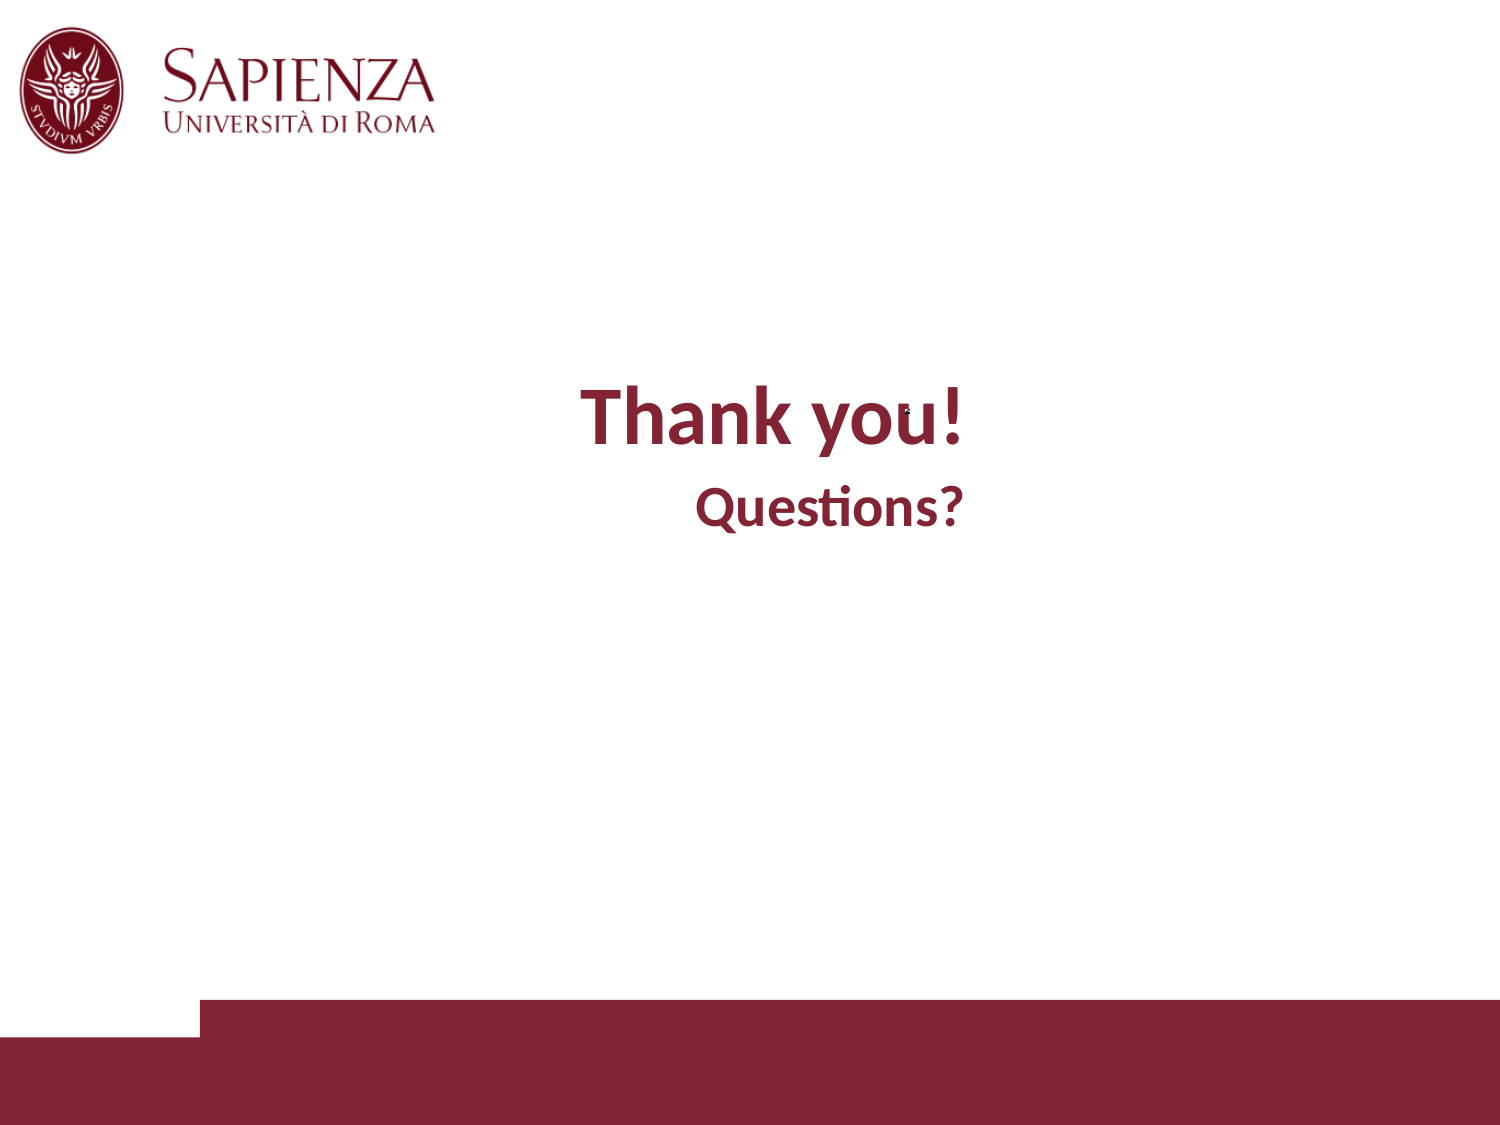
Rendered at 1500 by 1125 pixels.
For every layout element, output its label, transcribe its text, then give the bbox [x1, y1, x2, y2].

text_box Questions? [0, 460, 981, 756]
text_box Thank you! [248, 354, 1300, 650]
